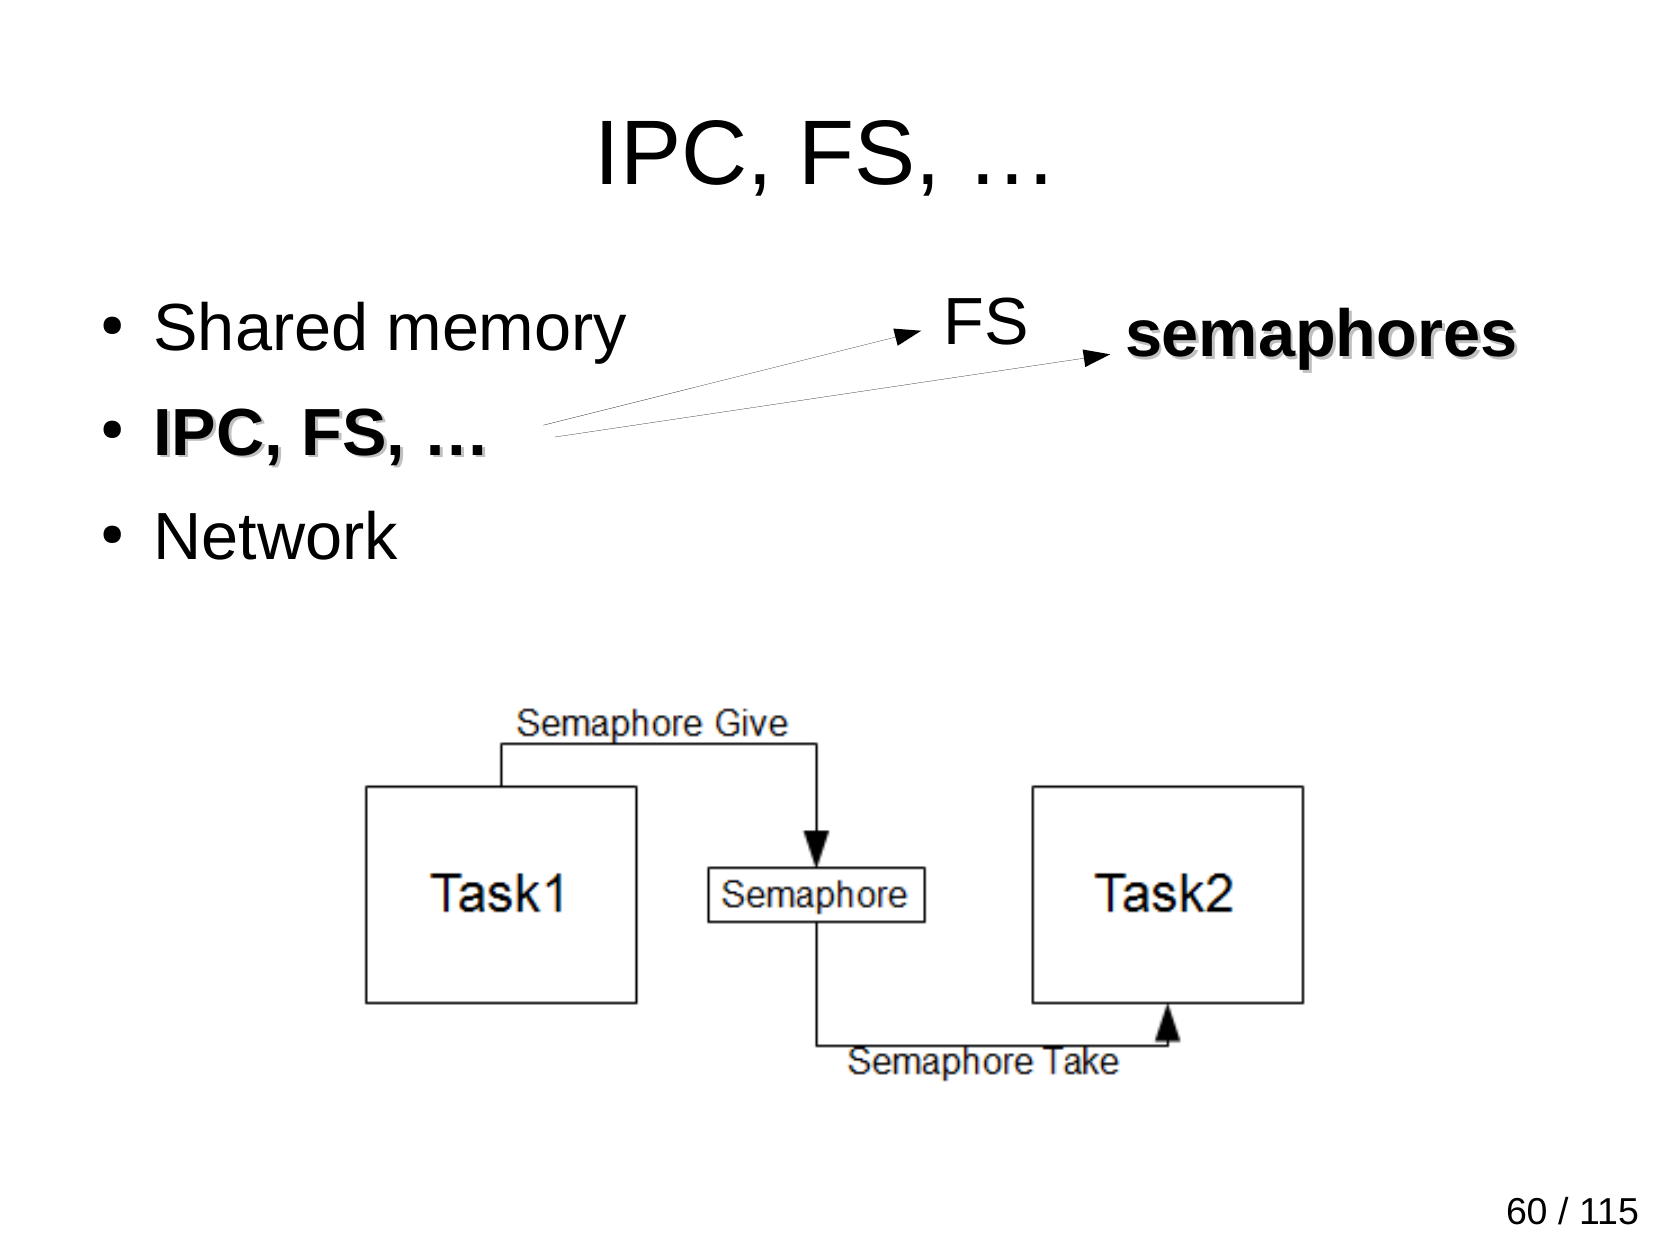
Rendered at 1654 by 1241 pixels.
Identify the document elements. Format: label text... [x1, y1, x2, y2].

text_box <number> / 115 [1380, 1183, 1654, 1241]
title IPC, FS, … [82, 49, 1571, 257]
picture [341, 696, 1325, 1104]
text_box FS [1033, 359, 1085, 367]
text_box semaphores [1110, 288, 1534, 378]
text_box FS [1088, 355, 1110, 367]
text_box FS [929, 276, 1229, 367]
list Shared memory IPC, FS, … Network [82, 290, 1571, 1010]
